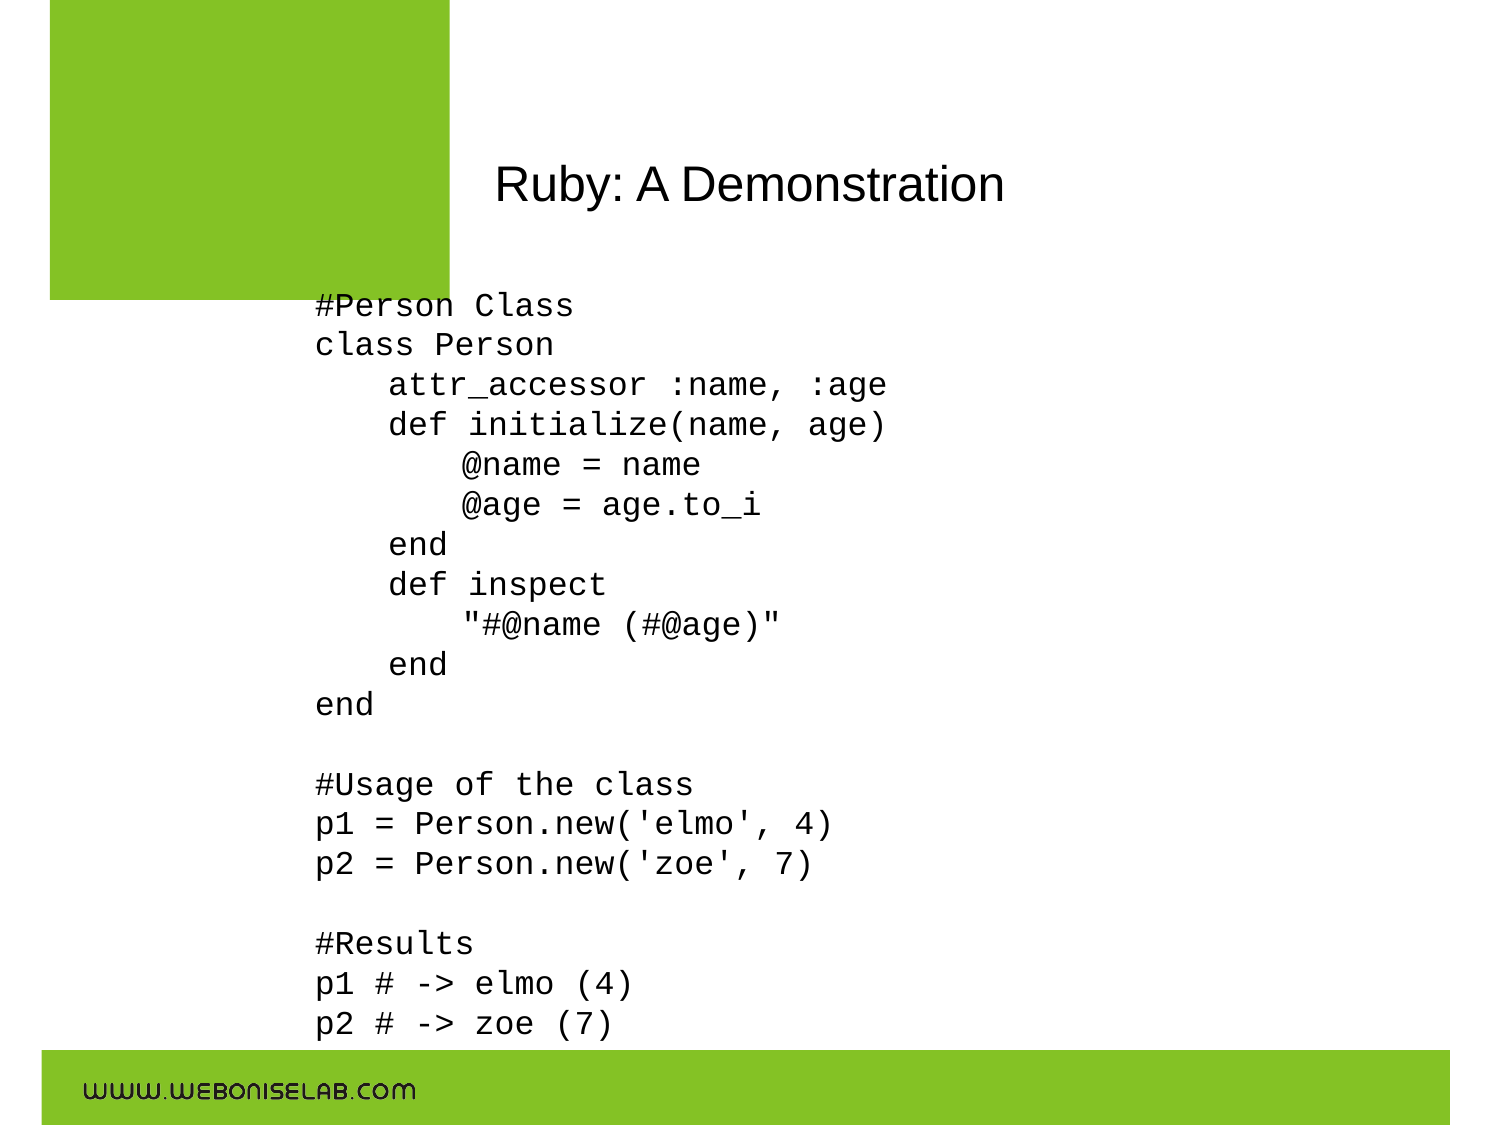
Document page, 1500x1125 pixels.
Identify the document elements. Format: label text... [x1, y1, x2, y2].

title Ruby: A Demonstration [112, 87, 1388, 276]
text_box #Person Class class Person attr_accessor :name, :age def initialize(name, age) @name = name @age = age.to_i end def inspect "#@name (#@age)" end end #Usage of the class p1 = Person.new('elmo', 4) p2 = Person.new('zoe', 7) #Results p1 # -> elmo (4) p2 # -> zoe (7) [299, 274, 1175, 1049]
picture [83, 1083, 415, 1100]
